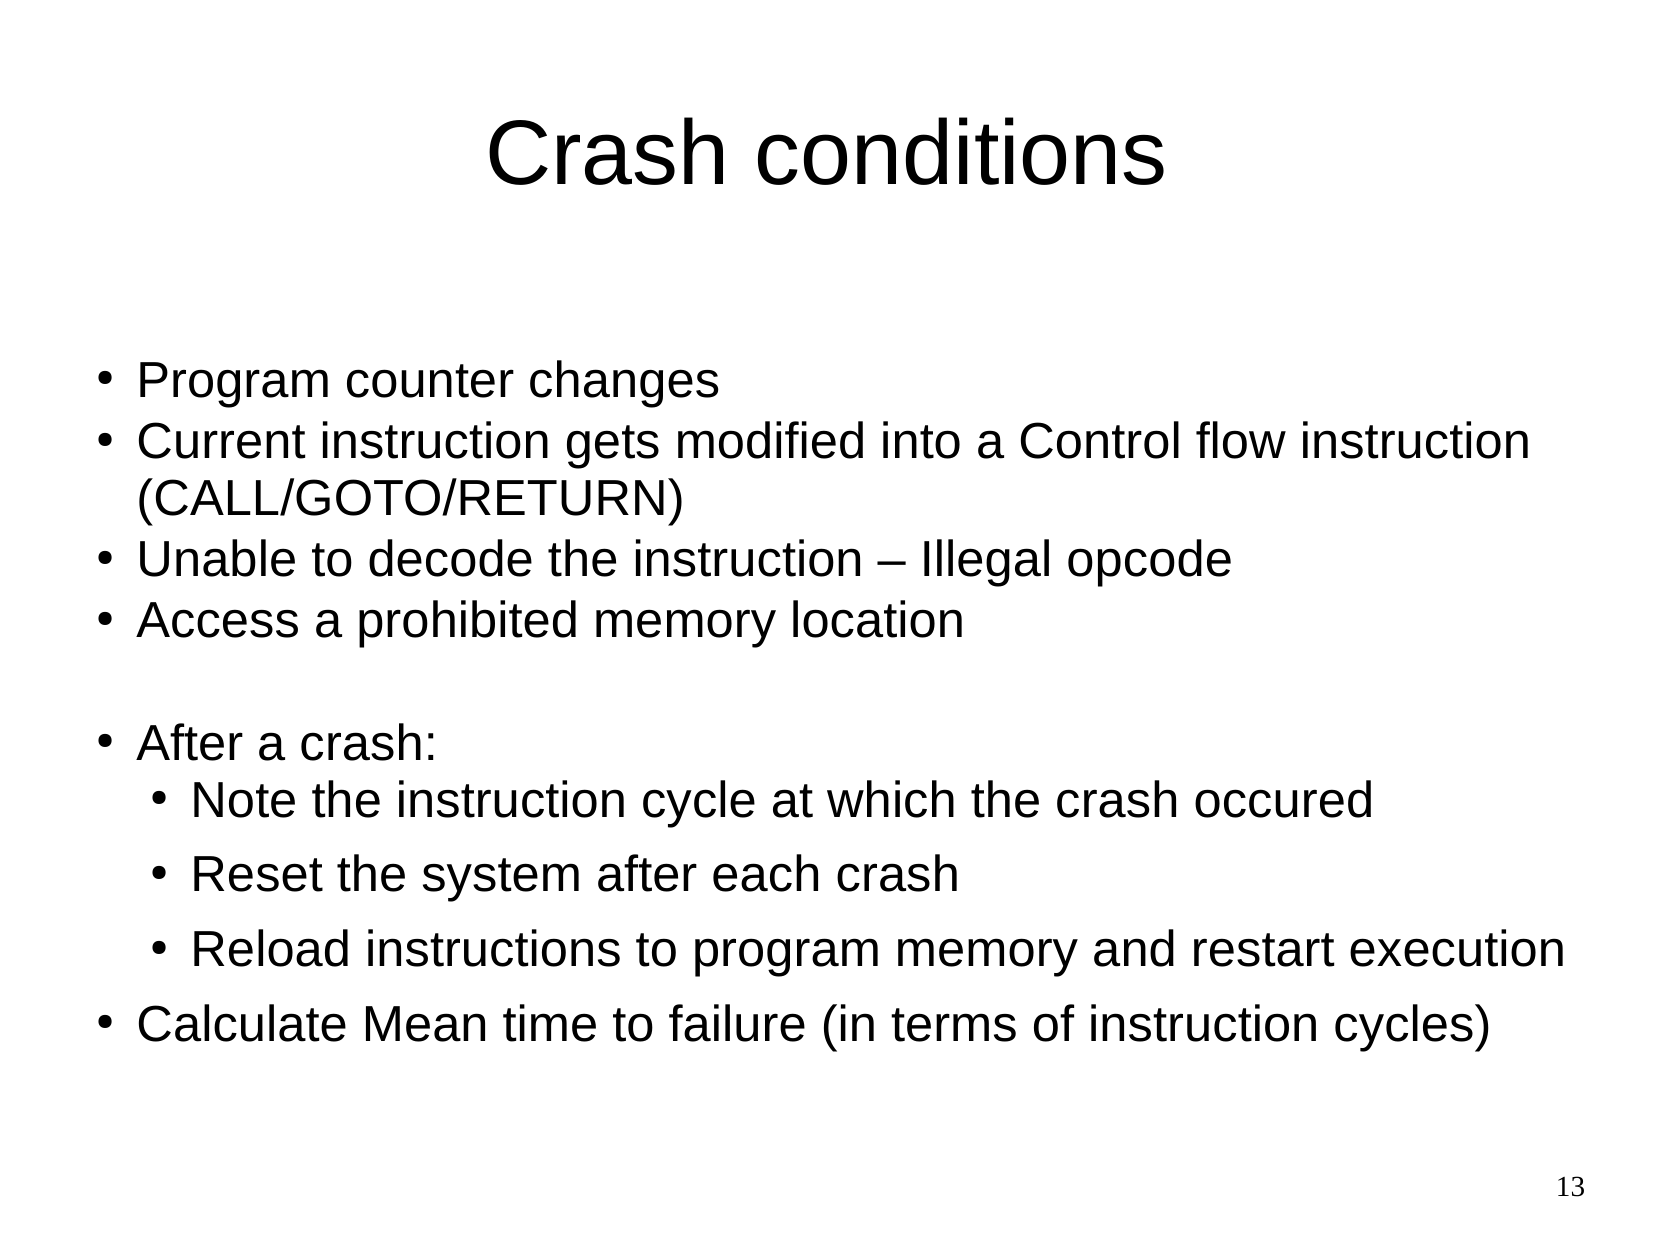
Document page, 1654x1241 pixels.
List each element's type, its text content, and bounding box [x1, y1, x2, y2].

title Crash conditions [82, 49, 1571, 257]
list Program counter changes Current instruction gets modified into a Control flow instruction (CALL/GOTO/RETURN) Unable to decode the instruction – Illegal opcode Access a prohibited memory location After a crash: Note the instruction cycle at which the crash occured Reset the system after each crash Reload instructions to program memory and restart execution Calculate Mean time to failure (in terms of instruction cycles) [82, 290, 1571, 1109]
